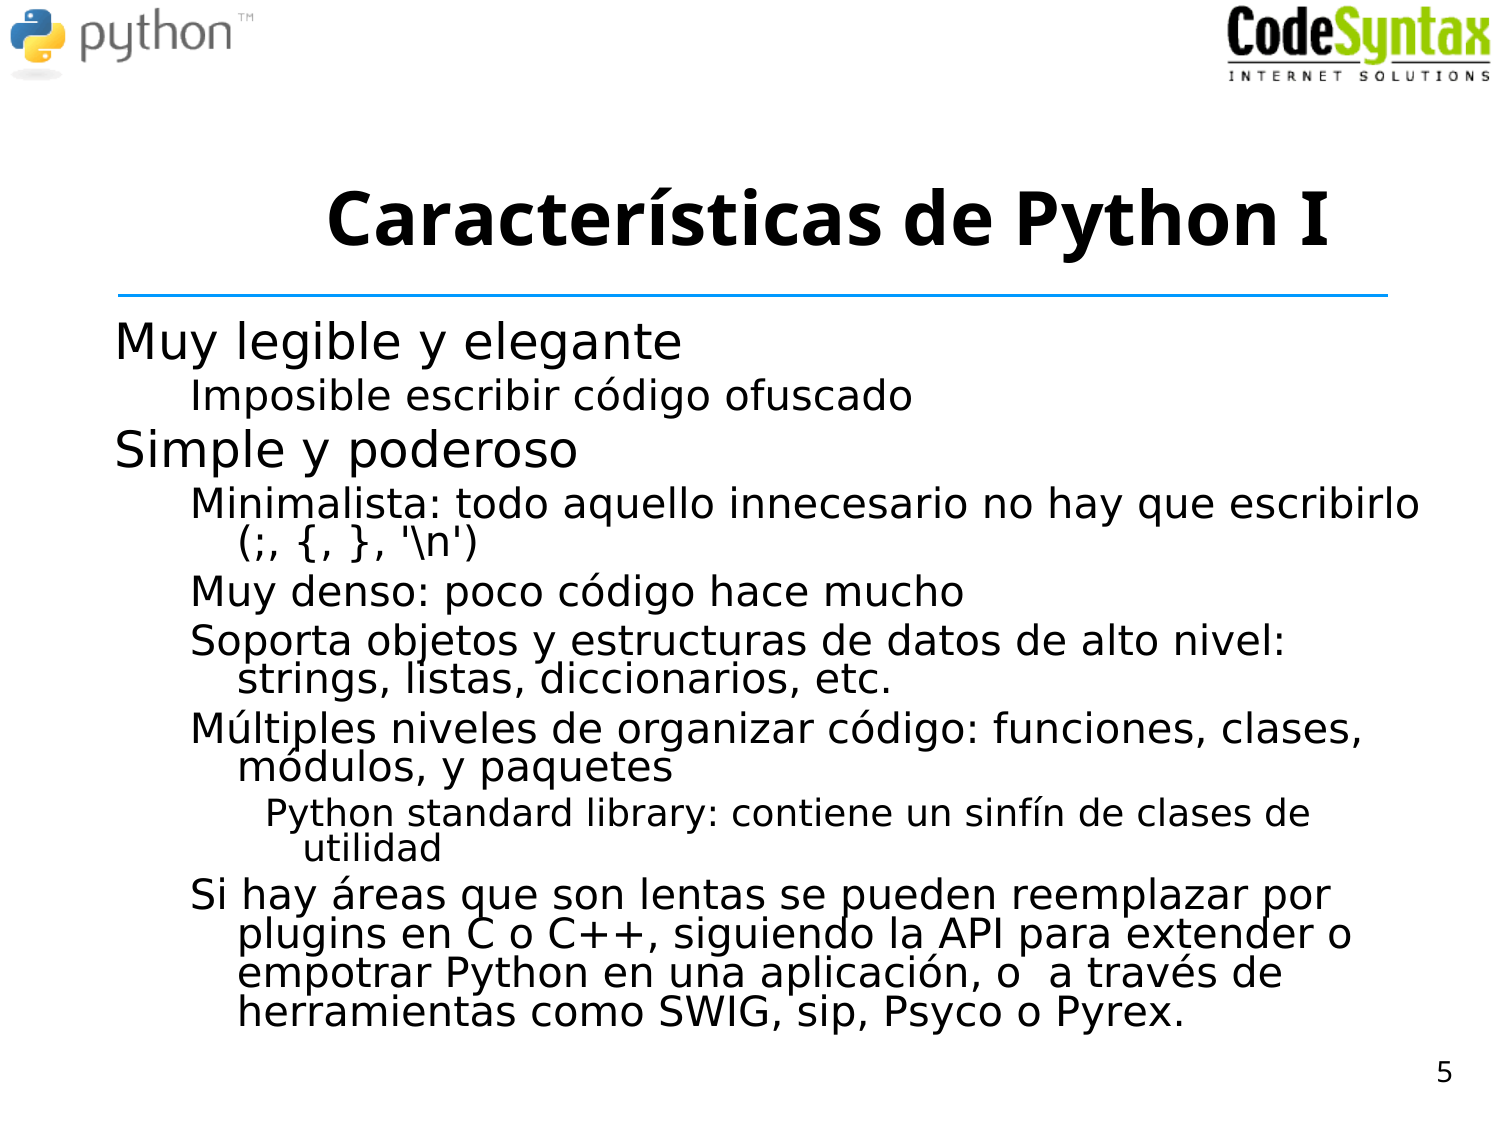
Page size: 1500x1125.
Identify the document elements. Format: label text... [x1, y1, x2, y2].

picture [0, 0, 286, 92]
list Muy legible y elegante Imposible escribir código ofuscado Simple y poderoso Minimalista: todo aquello innecesario no hay que escribirlo (;, {, }, '\n') Muy denso: poco código hace mucho Soporta objetos y estructuras de datos de alto nivel: strings, listas, diccionarios, etc. Múltiples niveles de organizar código: funciones, clases, módulos, y paquetes Python standard library: contiene un sinfín de clases de utilidad Si hay áreas que son lentas se pueden reemplazar por plugins en C o C++, siguiendo la API para extender o empotrar Python en una aplicación, o a través de herramientas como SWIG, sip, Psyco o Pyrex. [100, 314, 1446, 1125]
title Características de Python I [188, 35, 1468, 276]
picture [1226, 5, 1500, 83]
